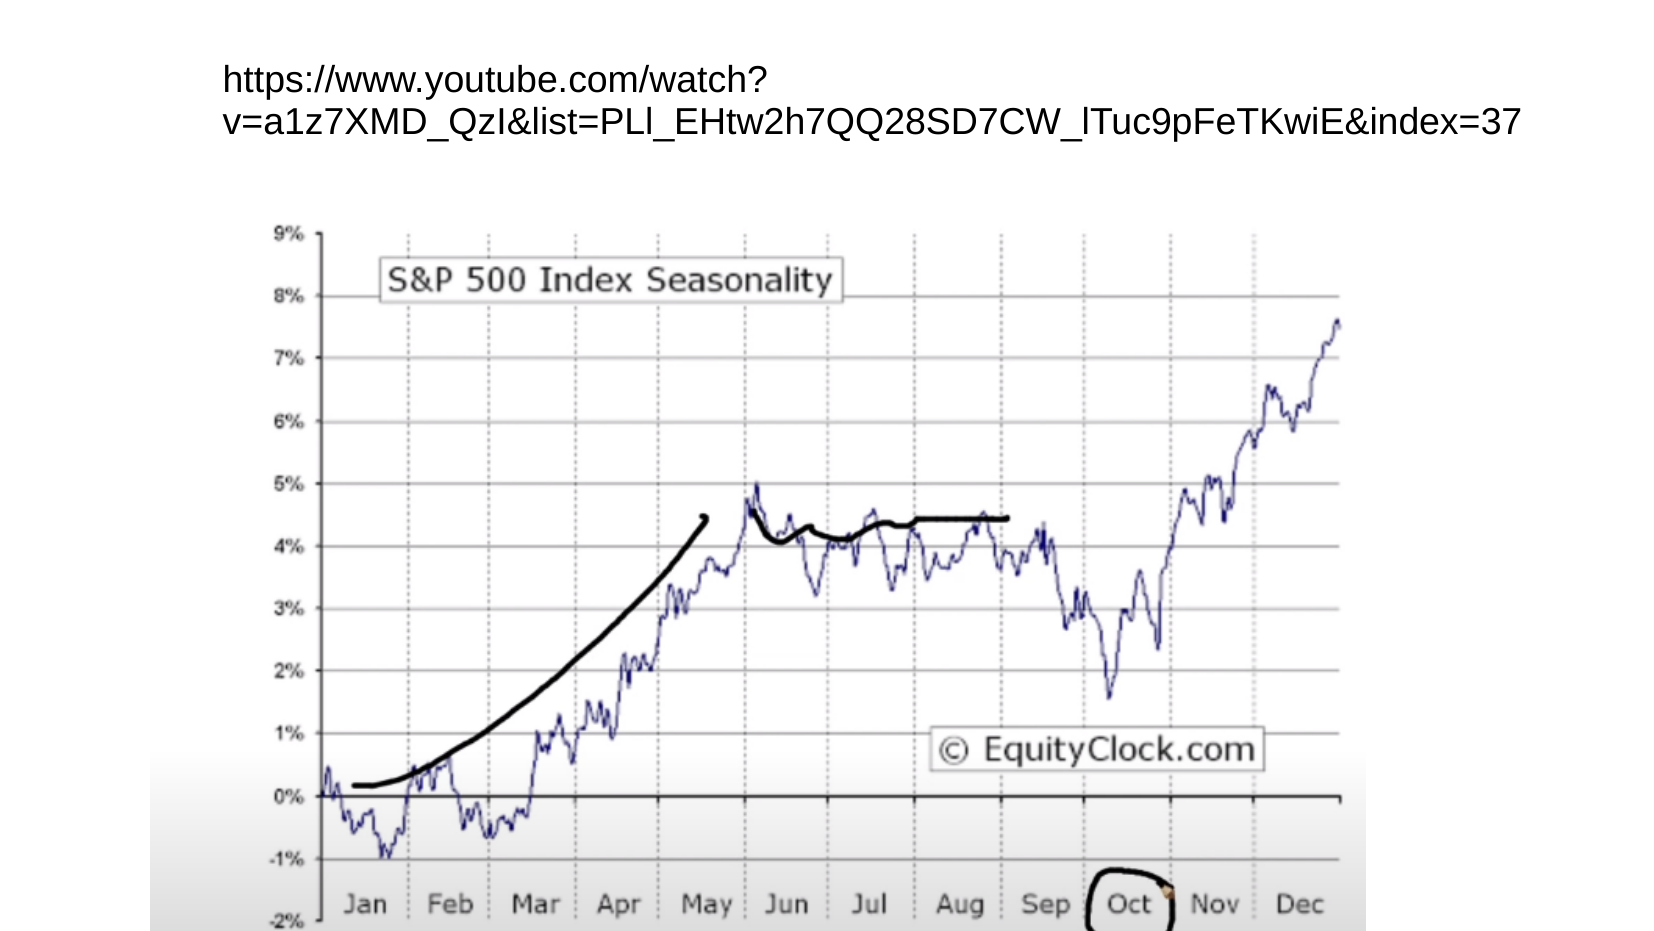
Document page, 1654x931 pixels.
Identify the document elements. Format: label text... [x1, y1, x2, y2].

picture [150, 179, 1366, 931]
text_box https://www.youtube.com/watch?v=a1z7XMD_QzI&list=PLl_EHtw2h7QQ28SD7CW_lTuc9pFeTKwiE&index=37 [207, 51, 1538, 151]
